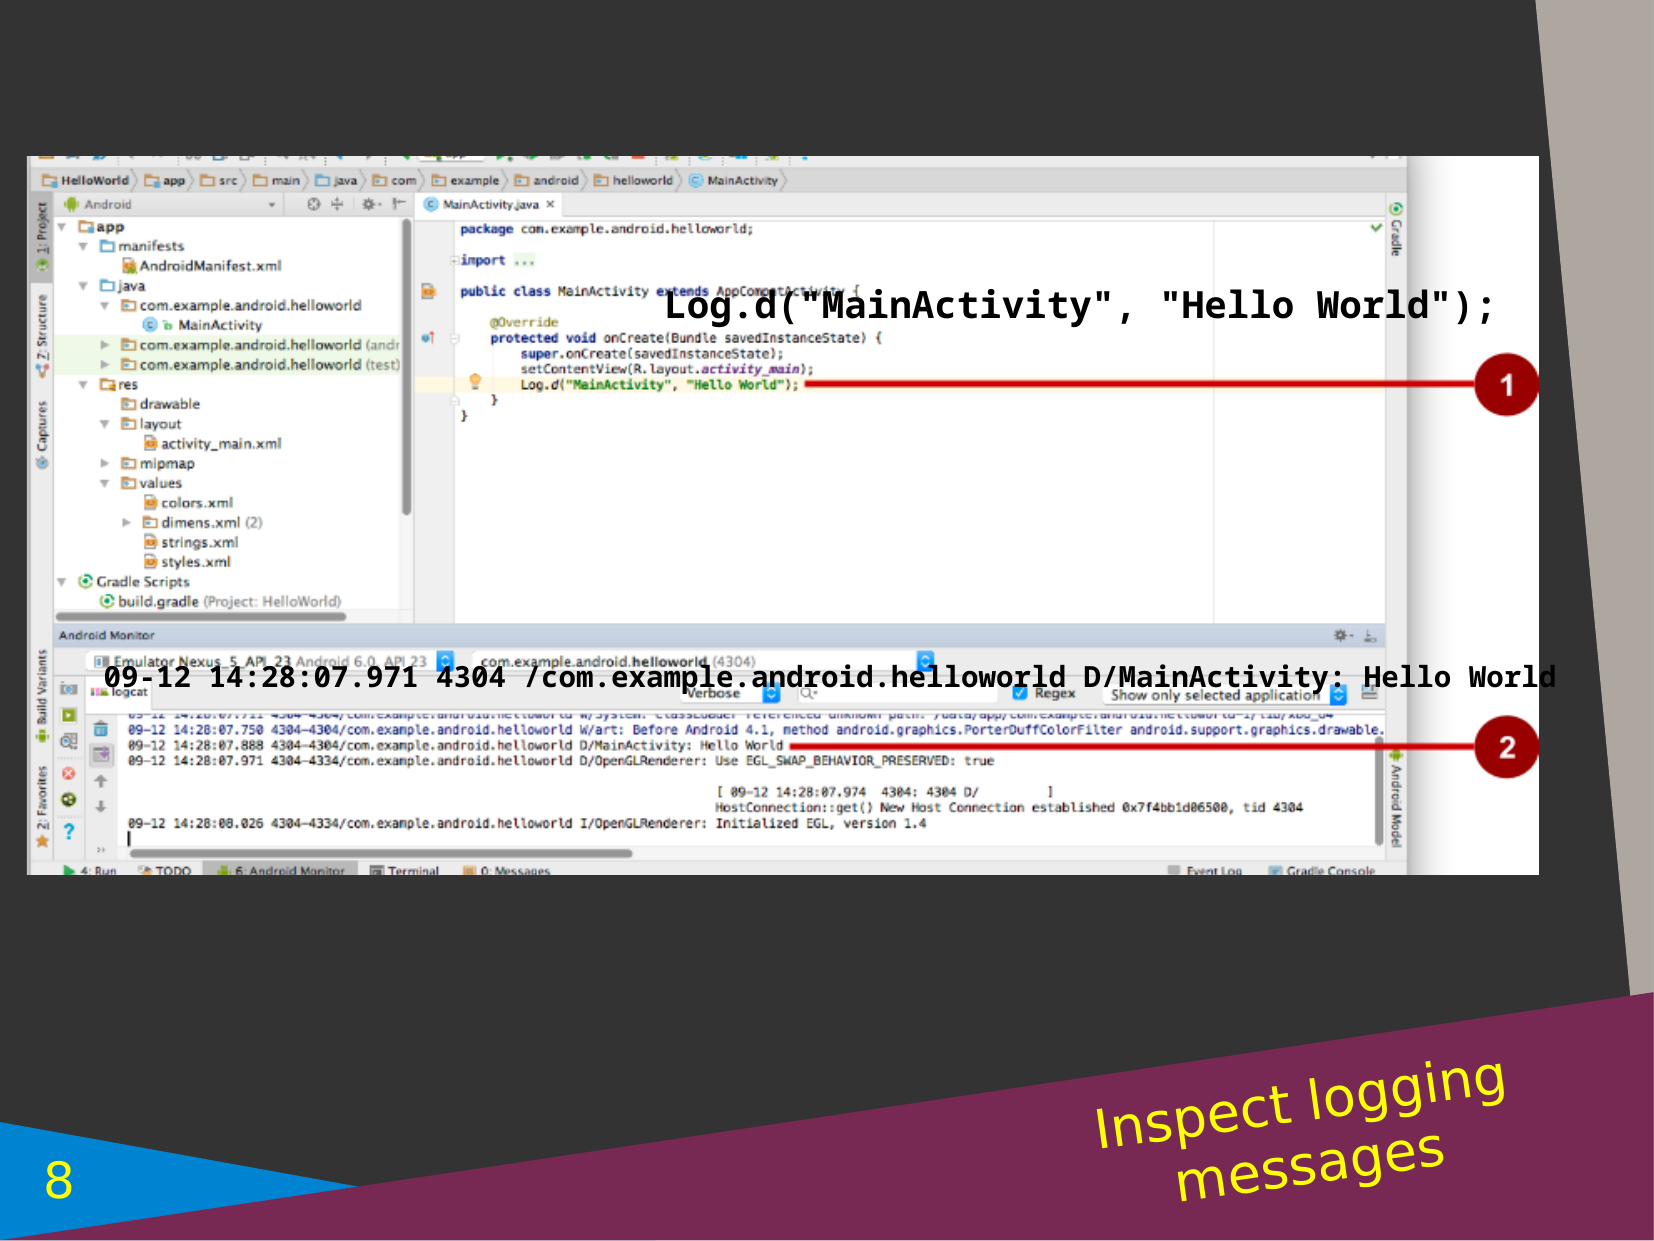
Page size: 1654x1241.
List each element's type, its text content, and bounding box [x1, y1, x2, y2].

picture [26, 156, 1539, 875]
title Inspect logging messages [956, 995, 1654, 1241]
text_box Log.d("MainActivity", "Hello World"); [649, 271, 1512, 331]
text_box 09-12 14:28:07.971 4304 /com.example.android.helloworld D/MainActivity: Hello World [88, 648, 1571, 698]
